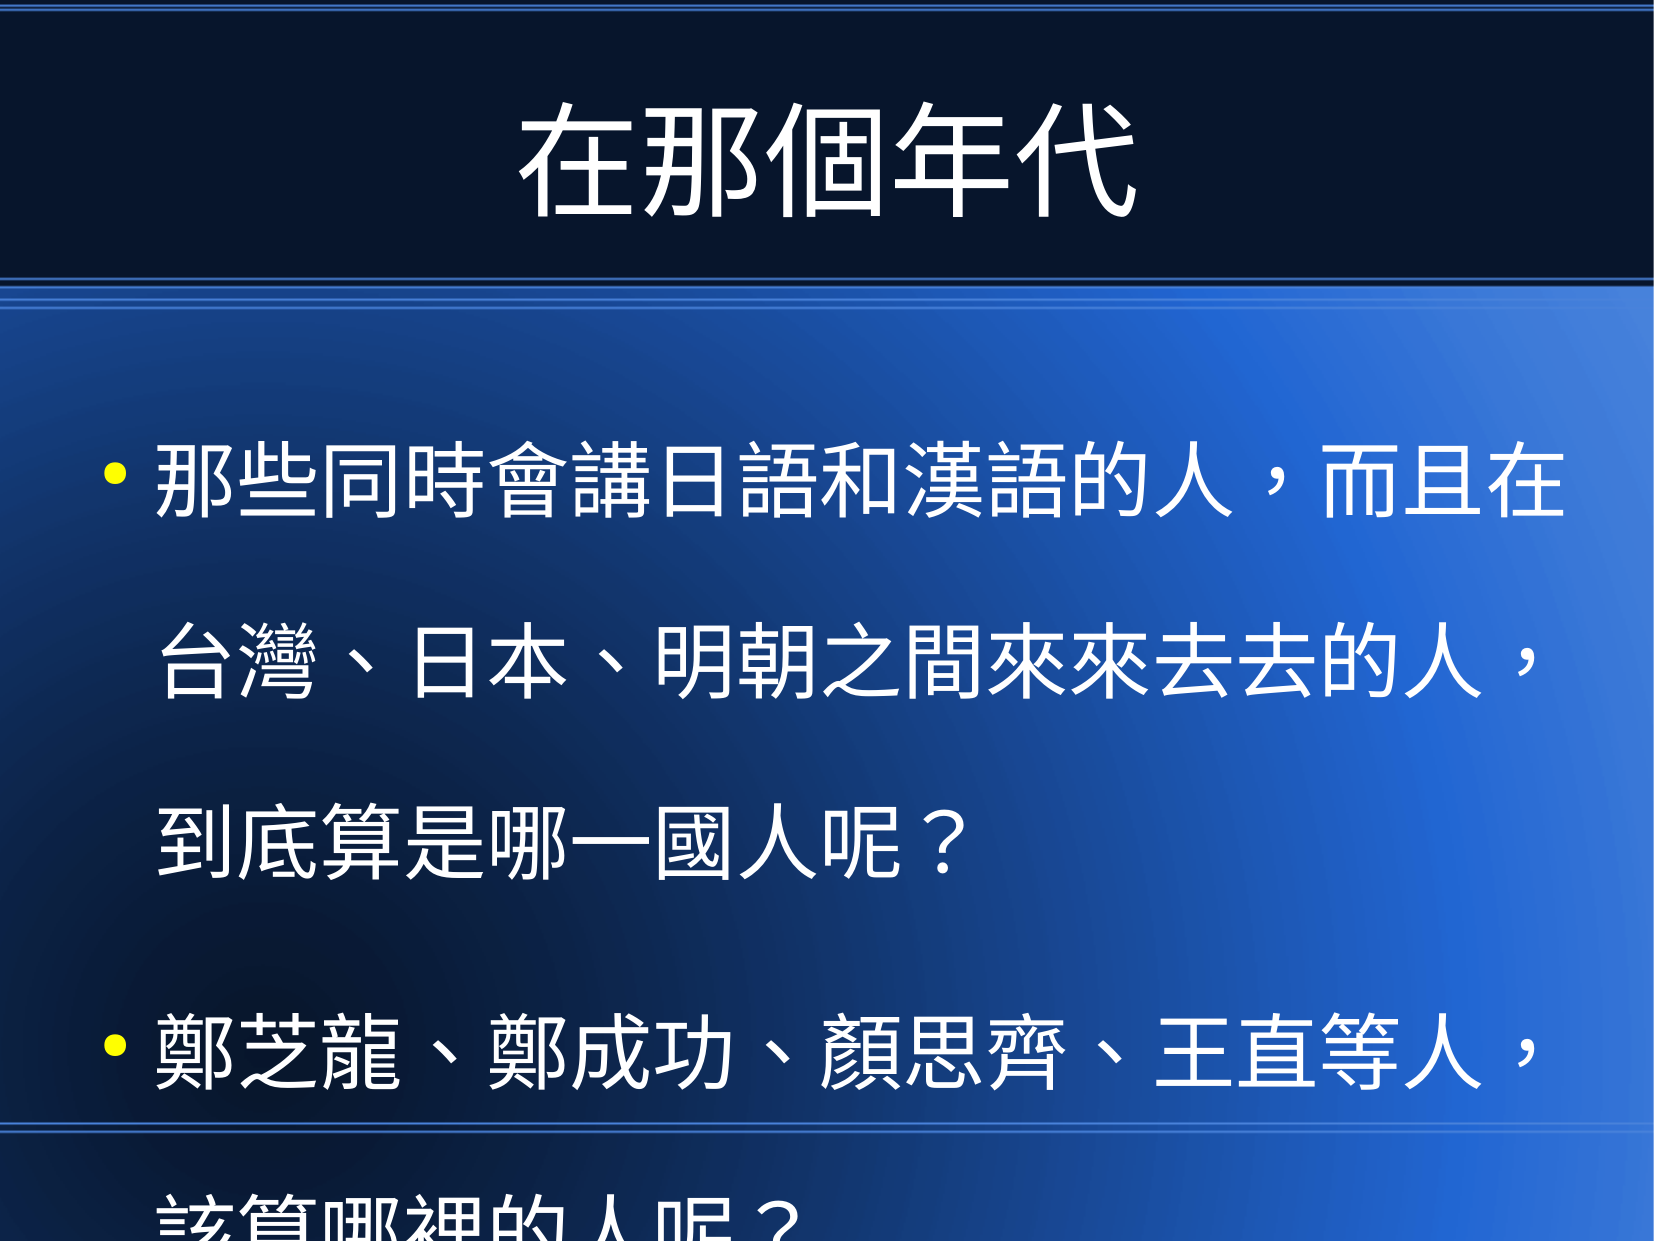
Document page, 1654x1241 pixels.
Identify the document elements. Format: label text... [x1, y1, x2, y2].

picture [0, 0, 1654, 1241]
title 在那個年代 [82, 49, 1571, 257]
list 那些同時會講日語和漢語的人，而且在台灣、日本、明朝之間來來去去的人，到底算是哪一國人呢？ 鄭芝龍、鄭成功、顏思齊、王直等人，該算哪裡的人呢？ [82, 355, 1571, 1241]
